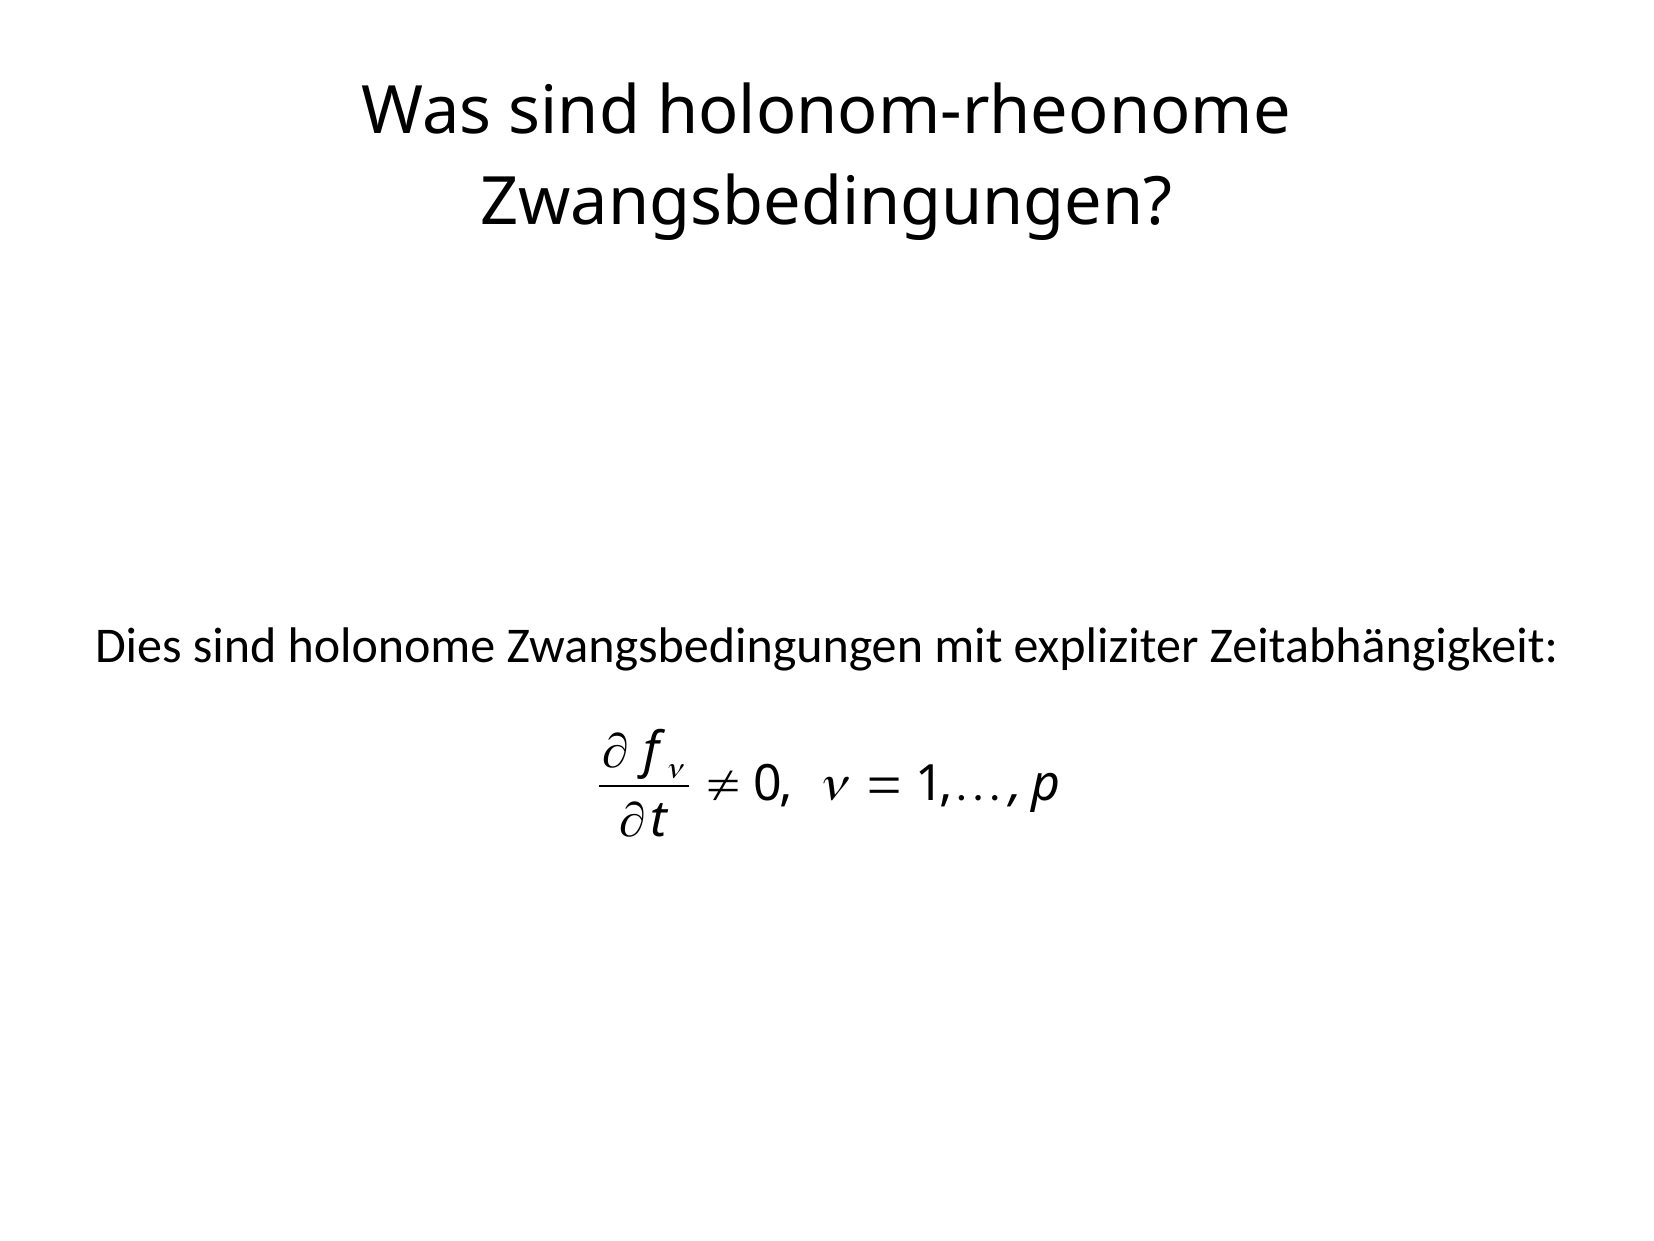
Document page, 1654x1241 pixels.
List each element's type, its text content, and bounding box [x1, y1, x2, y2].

title Was sind holonom-rheonome Zwangsbedingungen? [82, 49, 1571, 257]
subtitle Dies sind holonome Zwangsbedingungen mit expliziter Zeitabhängigkeit: [82, 290, 1571, 1010]
chart [590, 720, 1063, 851]
